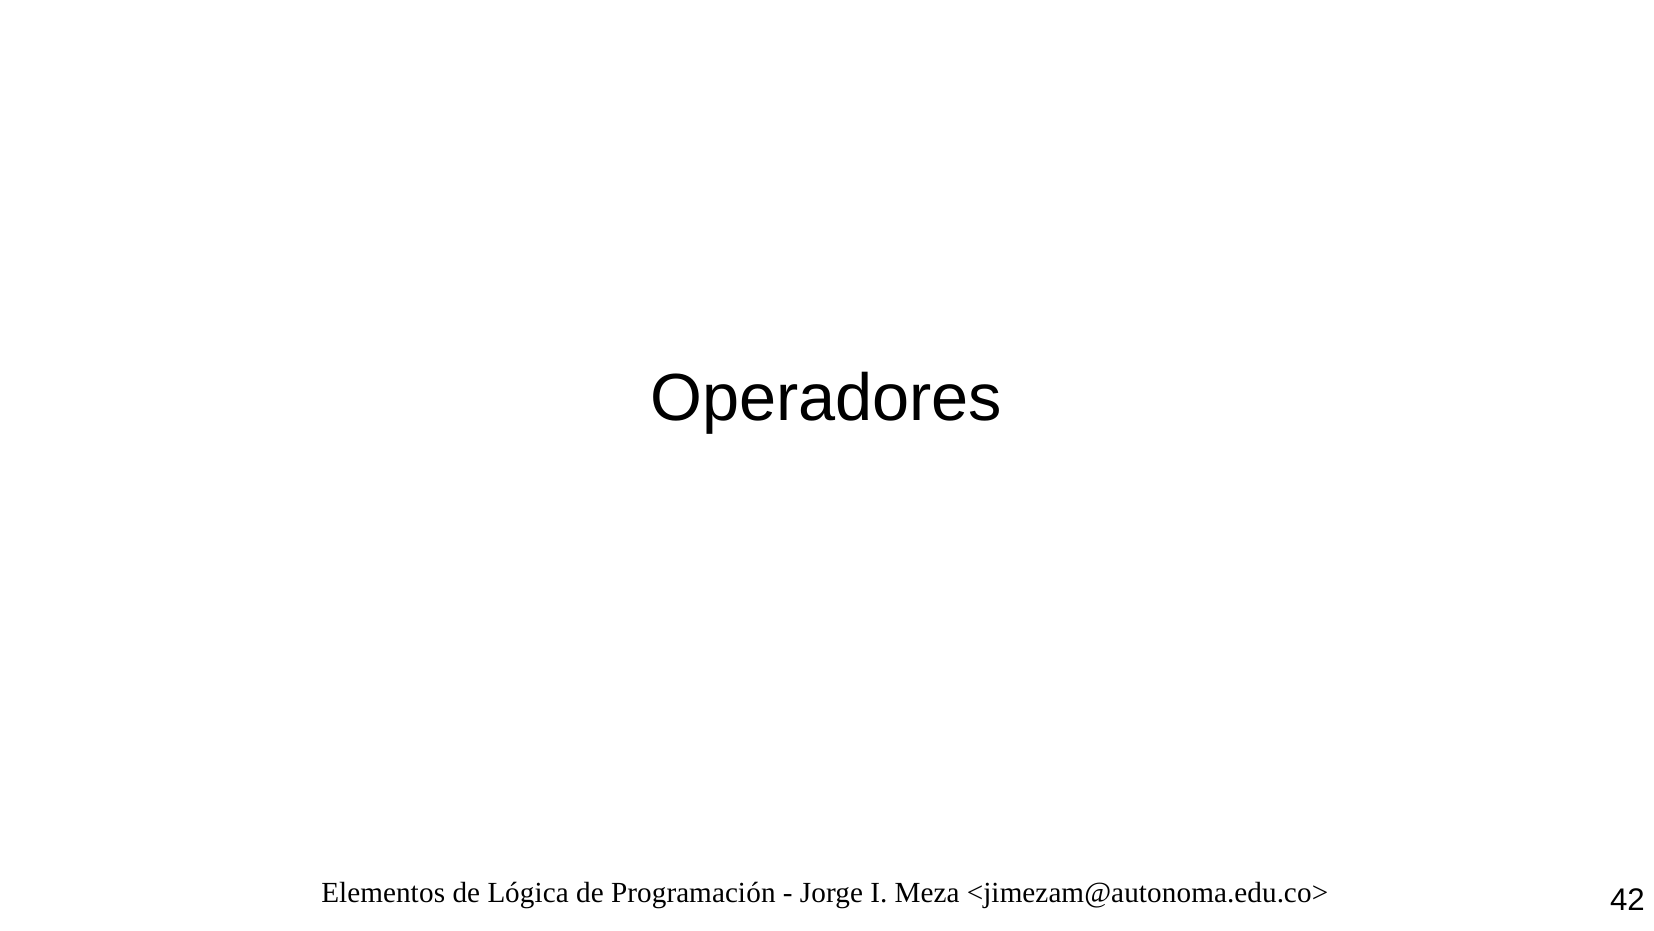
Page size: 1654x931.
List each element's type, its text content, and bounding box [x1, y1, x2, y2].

subtitle Operadores [82, 37, 1571, 757]
